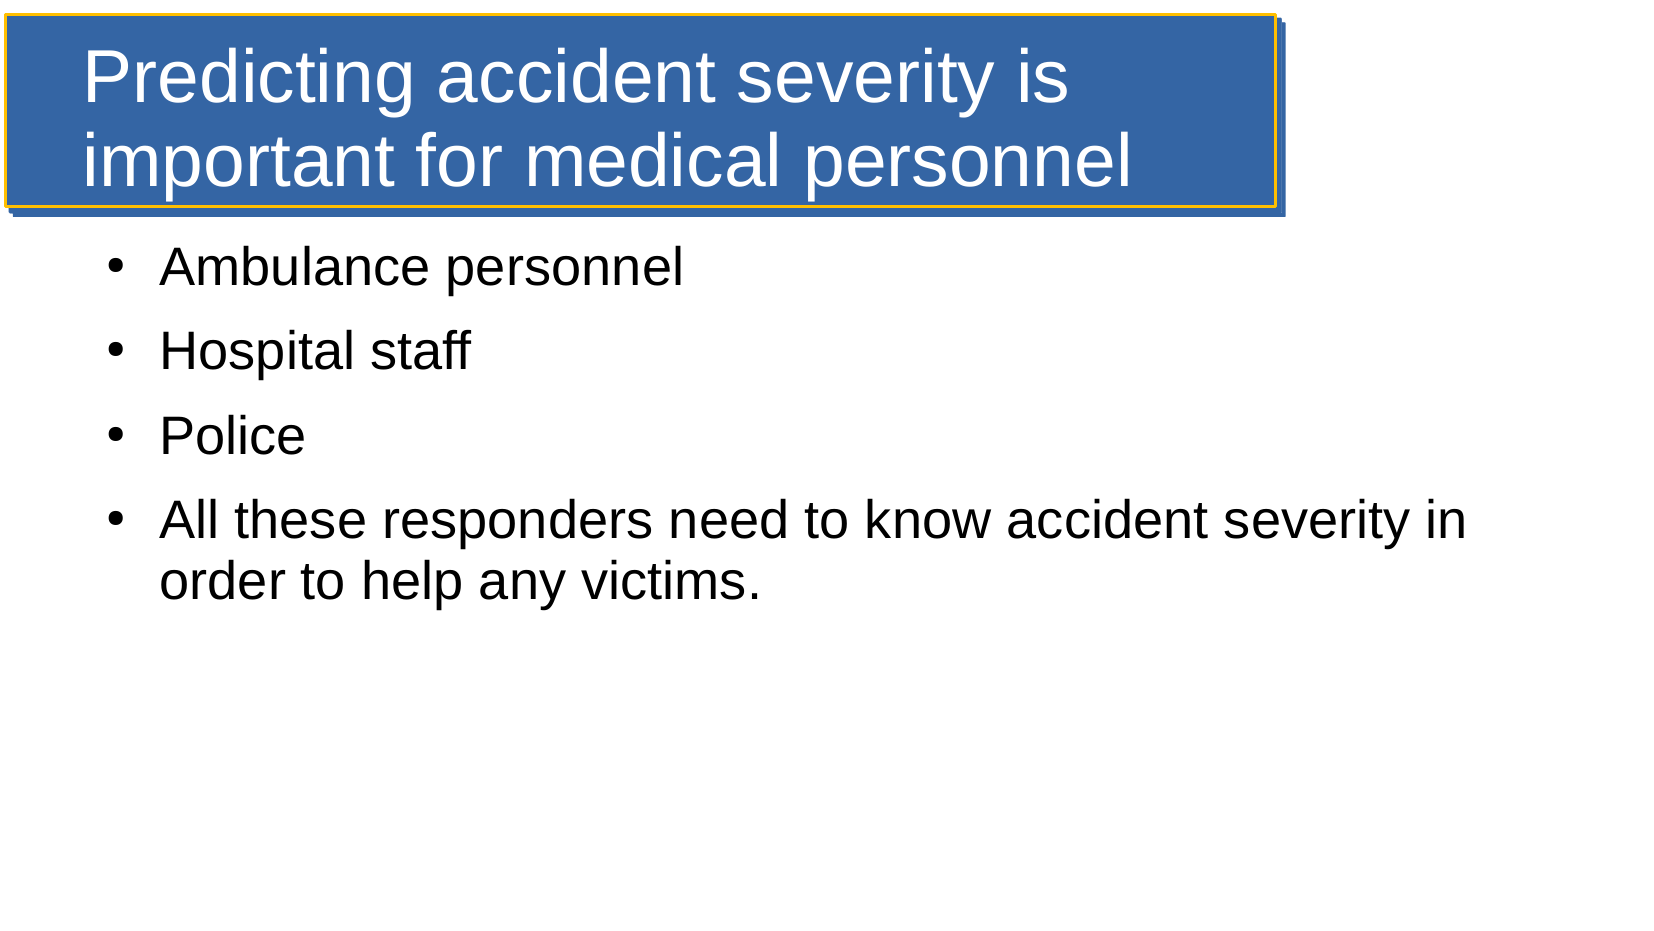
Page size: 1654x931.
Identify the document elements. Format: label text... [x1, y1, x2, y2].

list Ambulance personnel Hospital staff Police All these responders need to know accident severity in order to help any victims. [88, 236, 1565, 798]
title Predicting accident severity is important for medical personnel [82, 34, 1235, 203]
